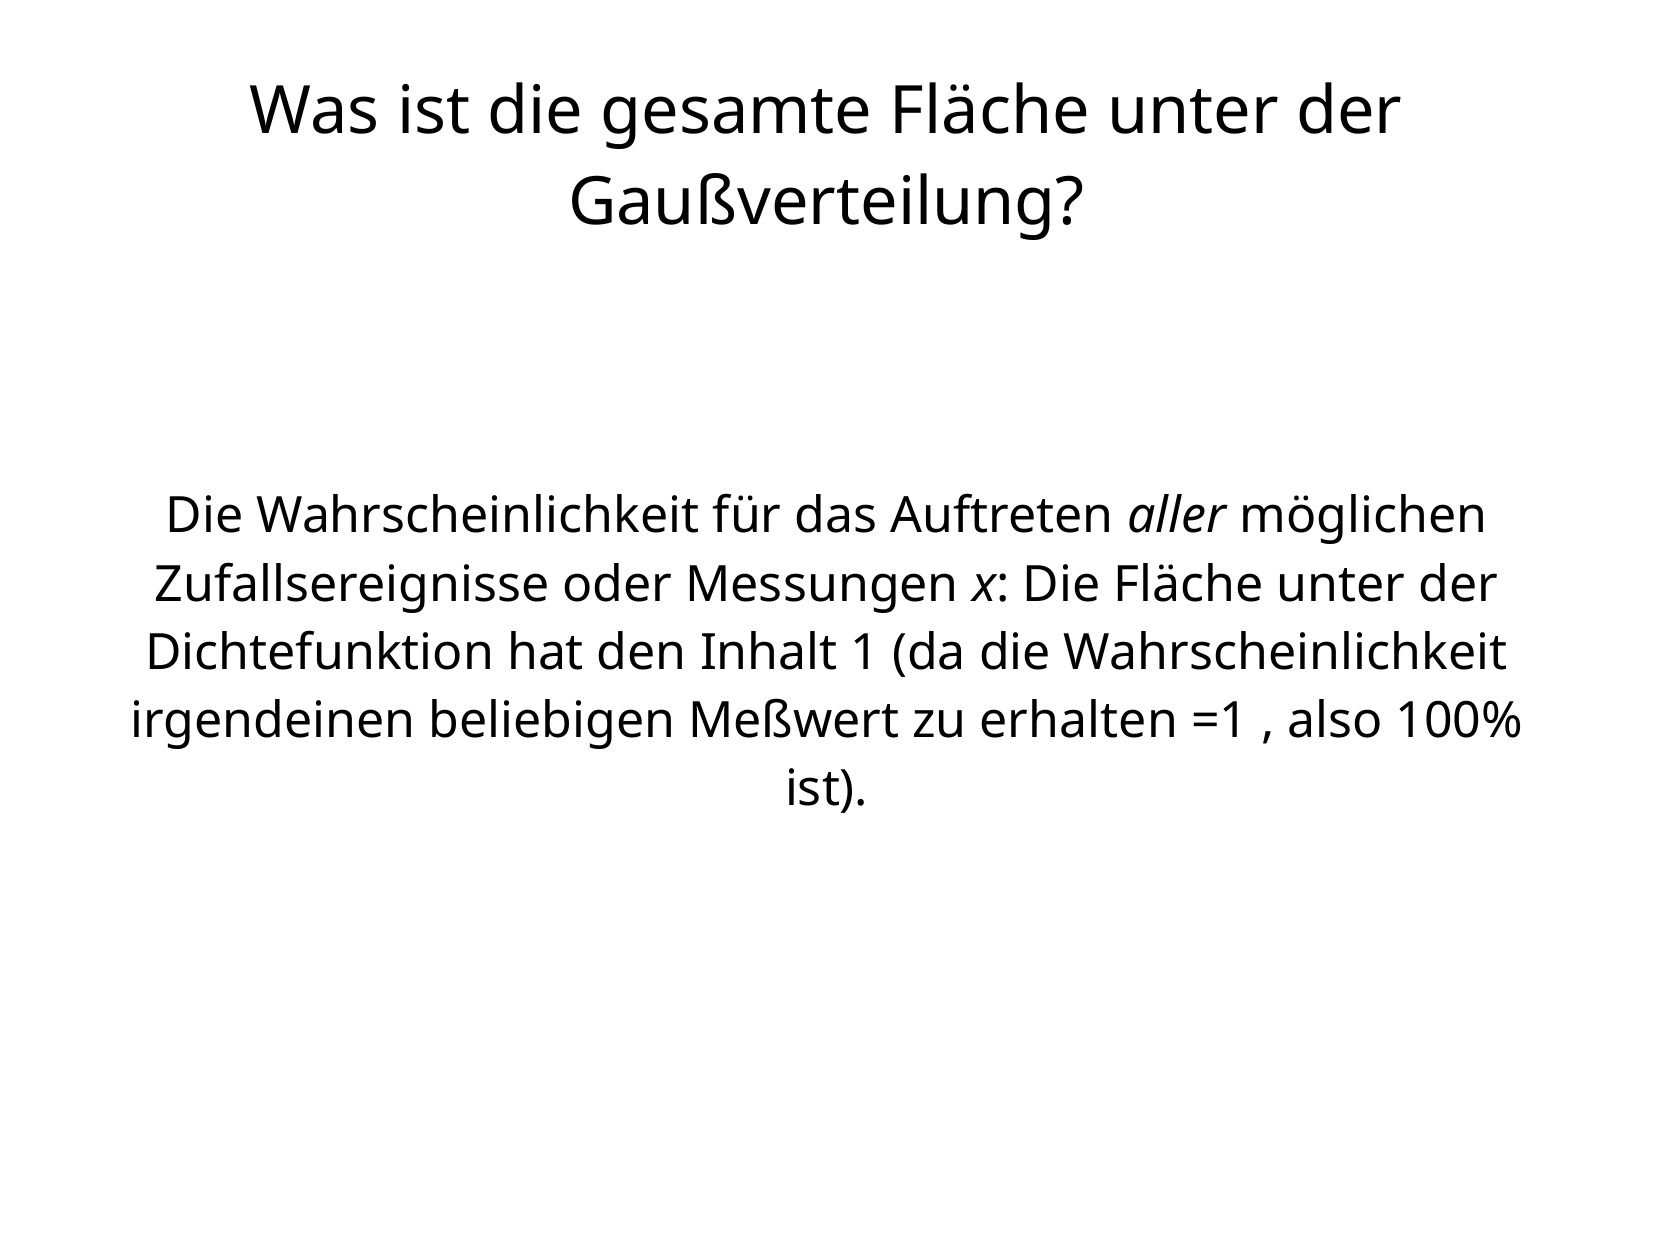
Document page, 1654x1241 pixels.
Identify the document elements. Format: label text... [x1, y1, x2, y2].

title Was ist die gesamte Fläche unter der Gaußverteilung? [82, 49, 1571, 257]
subtitle Die Wahrscheinlichkeit für das Auftreten aller möglichen Zufallsereignisse oder Messungen x: Die Fläche unter der Dichtefunktion hat den Inhalt 1 (da die Wahrscheinlichkeit irgendeinen beliebigen Meßwert zu erhalten =1 , also 100% ist). [82, 290, 1571, 1010]
